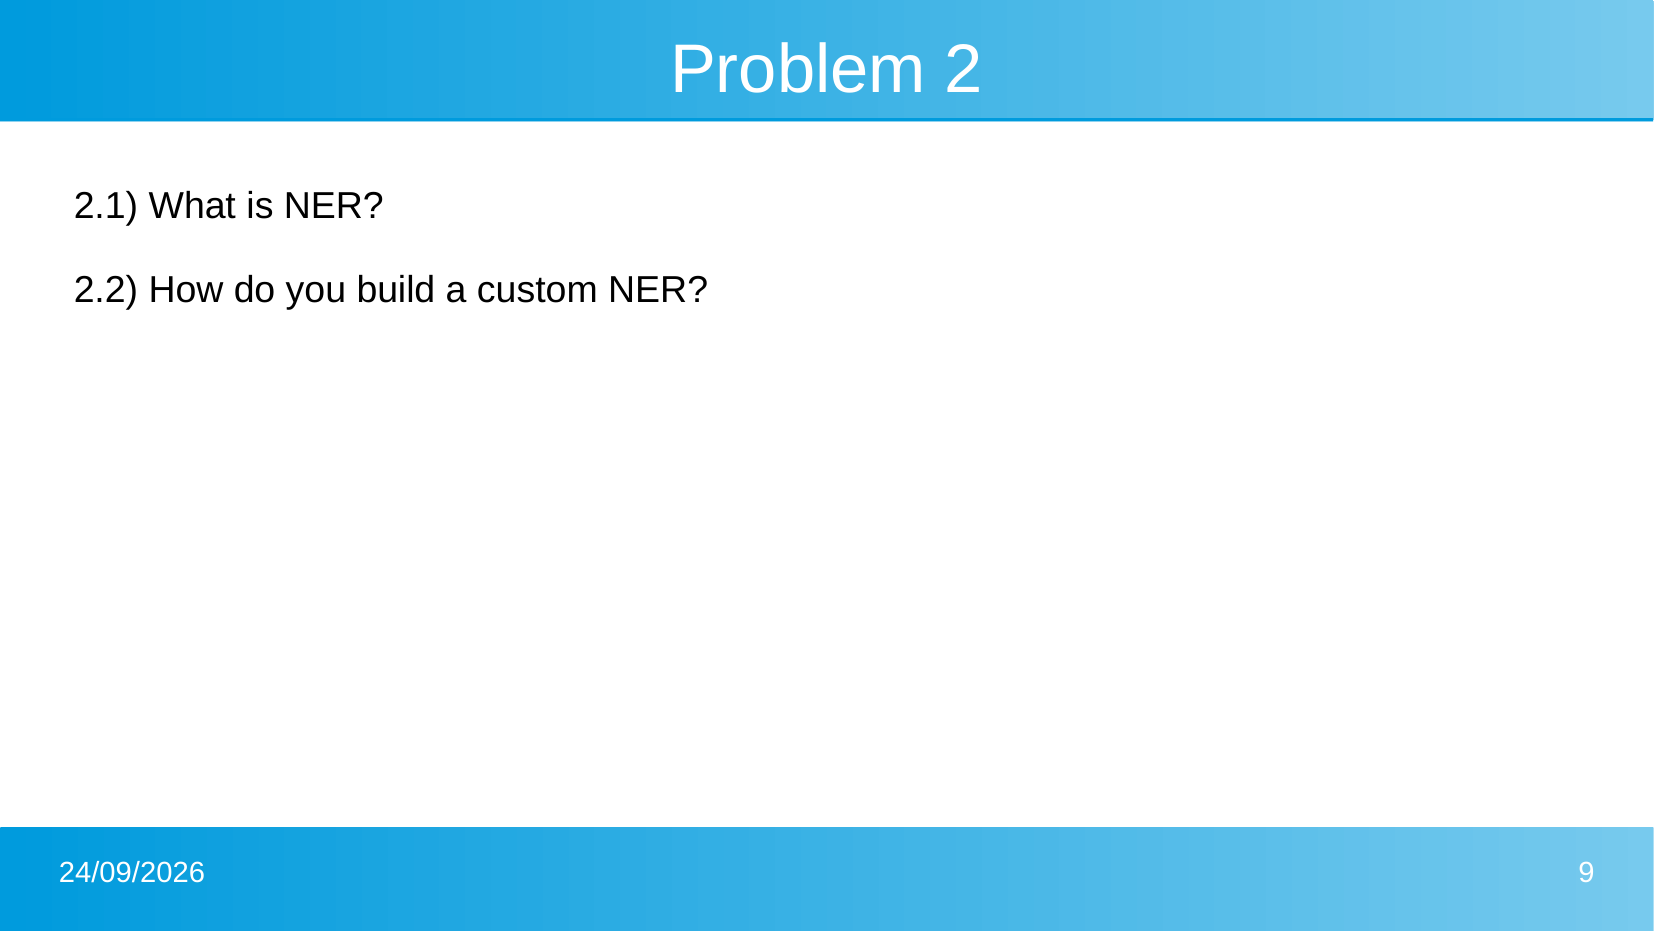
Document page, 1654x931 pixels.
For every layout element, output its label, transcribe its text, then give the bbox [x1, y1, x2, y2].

text_box 2.1) What is NER? 2.2) How do you build a custom NER? [59, 177, 1536, 318]
title Problem 2 [59, 29, 1595, 108]
